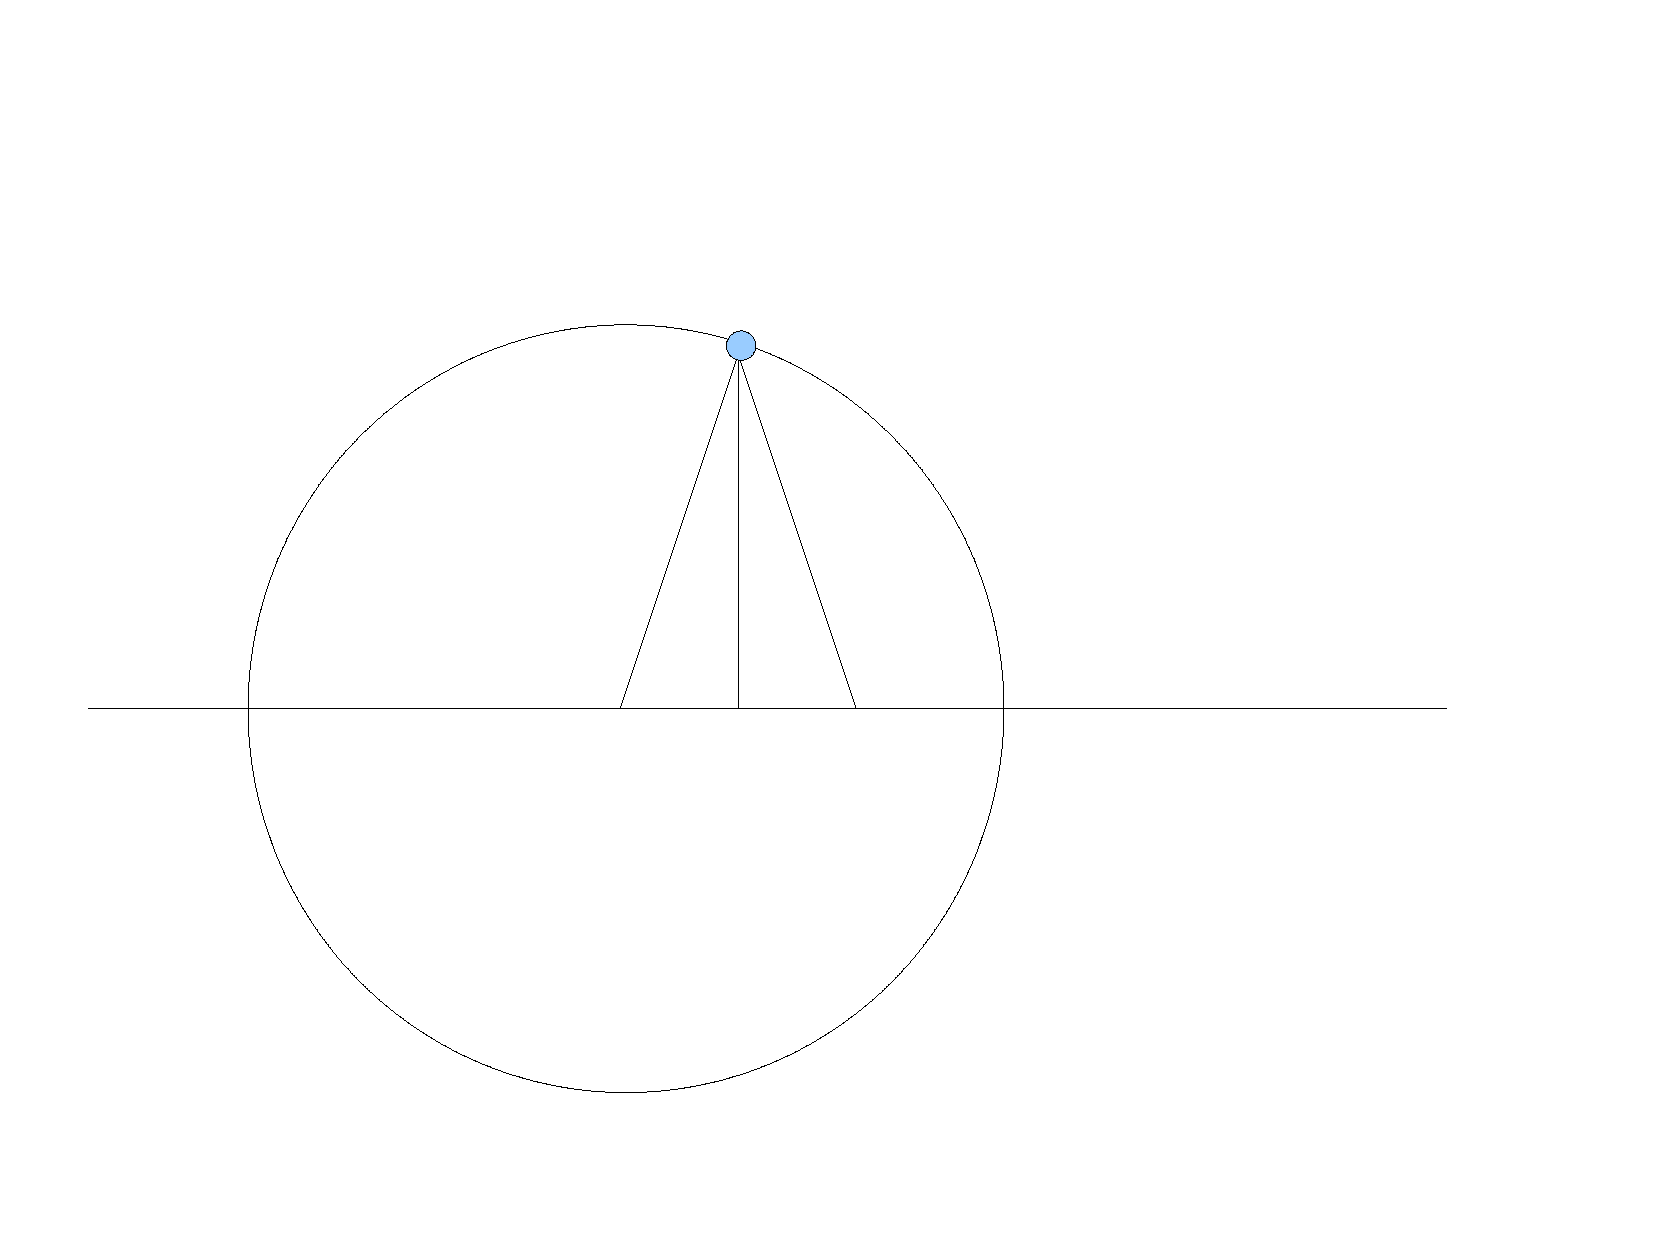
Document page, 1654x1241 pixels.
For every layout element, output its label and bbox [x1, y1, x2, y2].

text_box [248, 709, 1004, 1093]
text_box [248, 324, 1004, 708]
